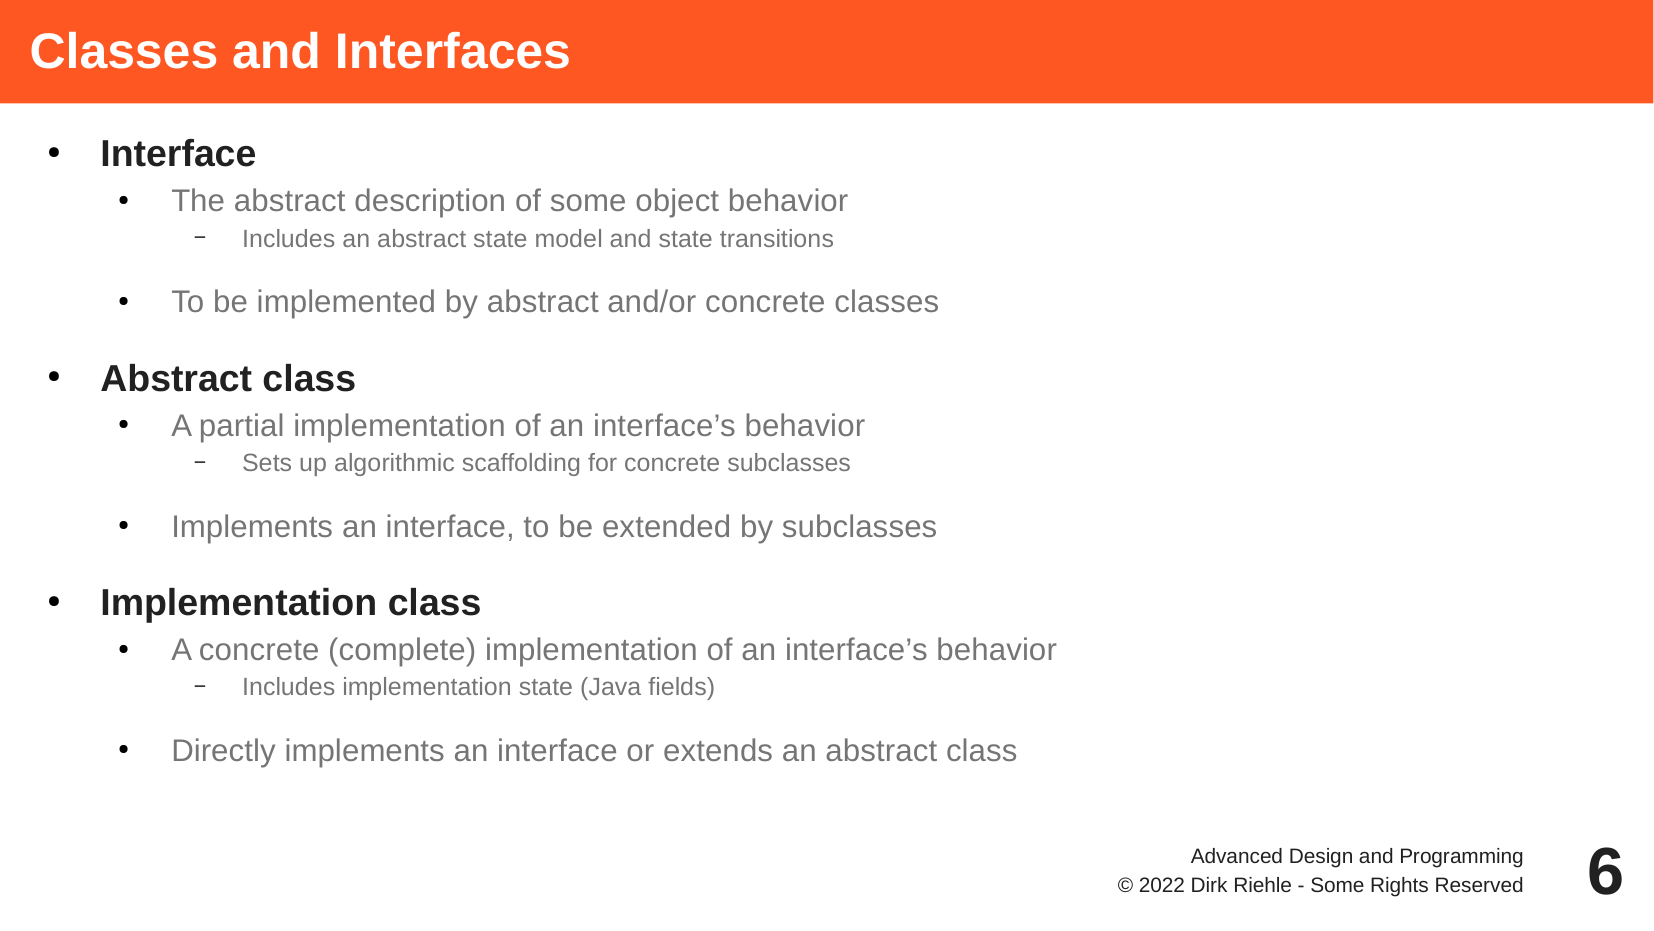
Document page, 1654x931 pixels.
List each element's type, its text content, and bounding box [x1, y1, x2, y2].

title Classes and Interfaces [0, 0, 1654, 104]
list Interface The abstract description of some object behavior Includes an abstract state model and state transitions To be implemented by abstract and/or concrete classes Abstract class A partial implementation of an interface’s behavior Sets up algorithmic scaffolding for concrete subclasses Implements an interface, to be extended by subclasses Implementation class A concrete (complete) implementation of an interface’s behavior Includes implementation state (Java fields) Directly implements an interface or extends an abstract class [29, 132, 1625, 813]
